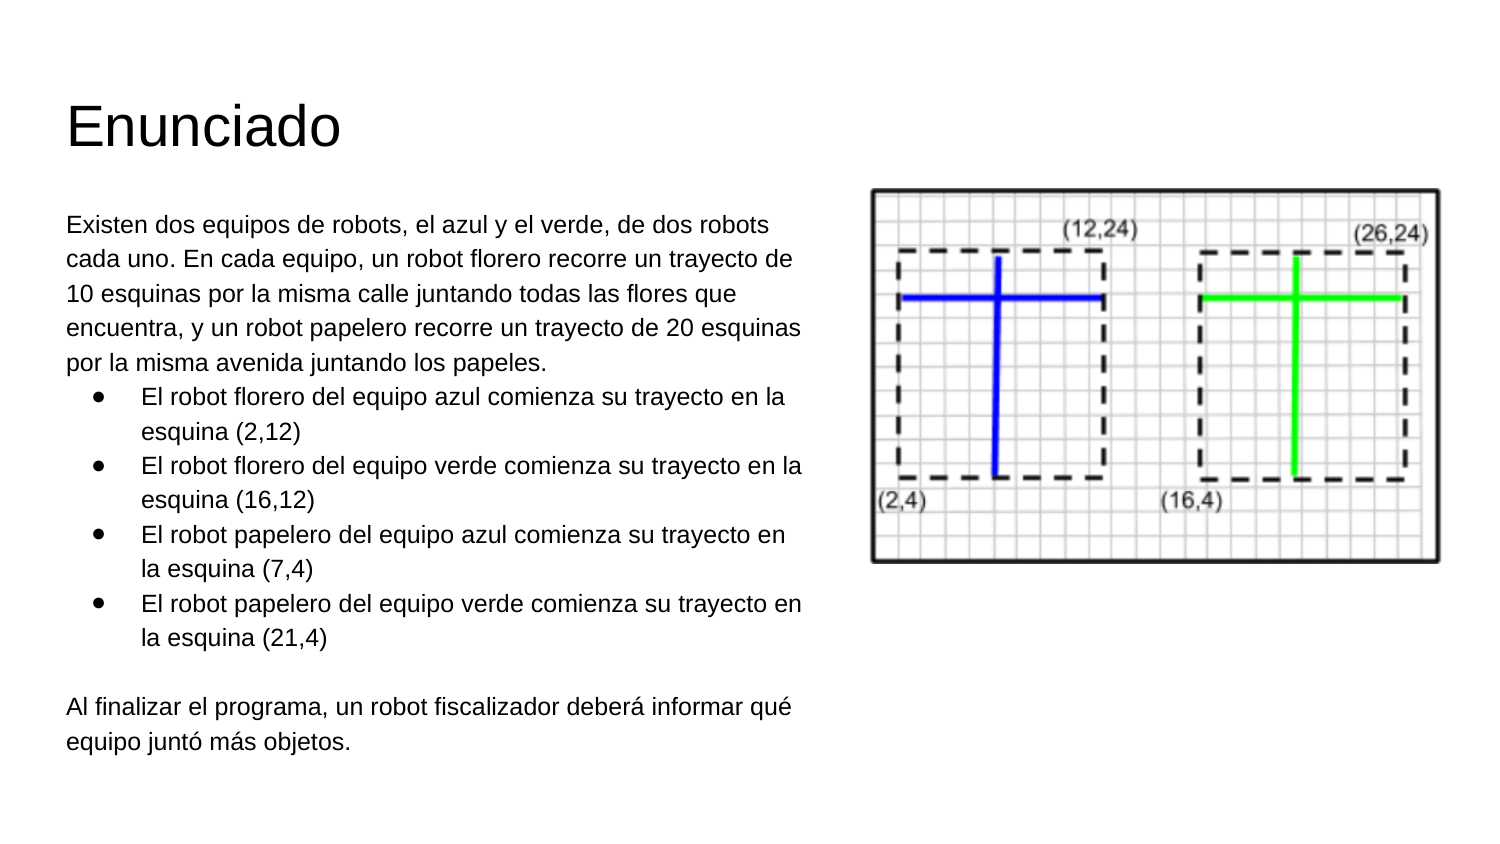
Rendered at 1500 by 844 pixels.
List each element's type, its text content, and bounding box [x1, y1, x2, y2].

list Existen dos equipos de robots, el azul y el verde, de dos robots cada uno. En cada equipo, un robot florero recorre un trayecto de 10 esquinas por la misma calle juntando todas las flores que encuentra, y un robot papelero recorre un trayecto de 20 esquinas por la misma avenida juntando los papeles. El robot florero del equipo azul comienza su trayecto en la esquina (2,12) El robot florero del equipo verde comienza su trayecto en la esquina (16,12) El robot papelero del equipo azul comienza su trayecto en la esquina (7,4) El robot papelero del equipo verde comienza su trayecto en la esquina (21,4) Al finalizar el programa, un robot fiscalizador deberá informar qué equipo juntó más objetos. [51, 189, 827, 750]
picture [856, 188, 1459, 564]
title Enunciado [51, 72, 1449, 167]
